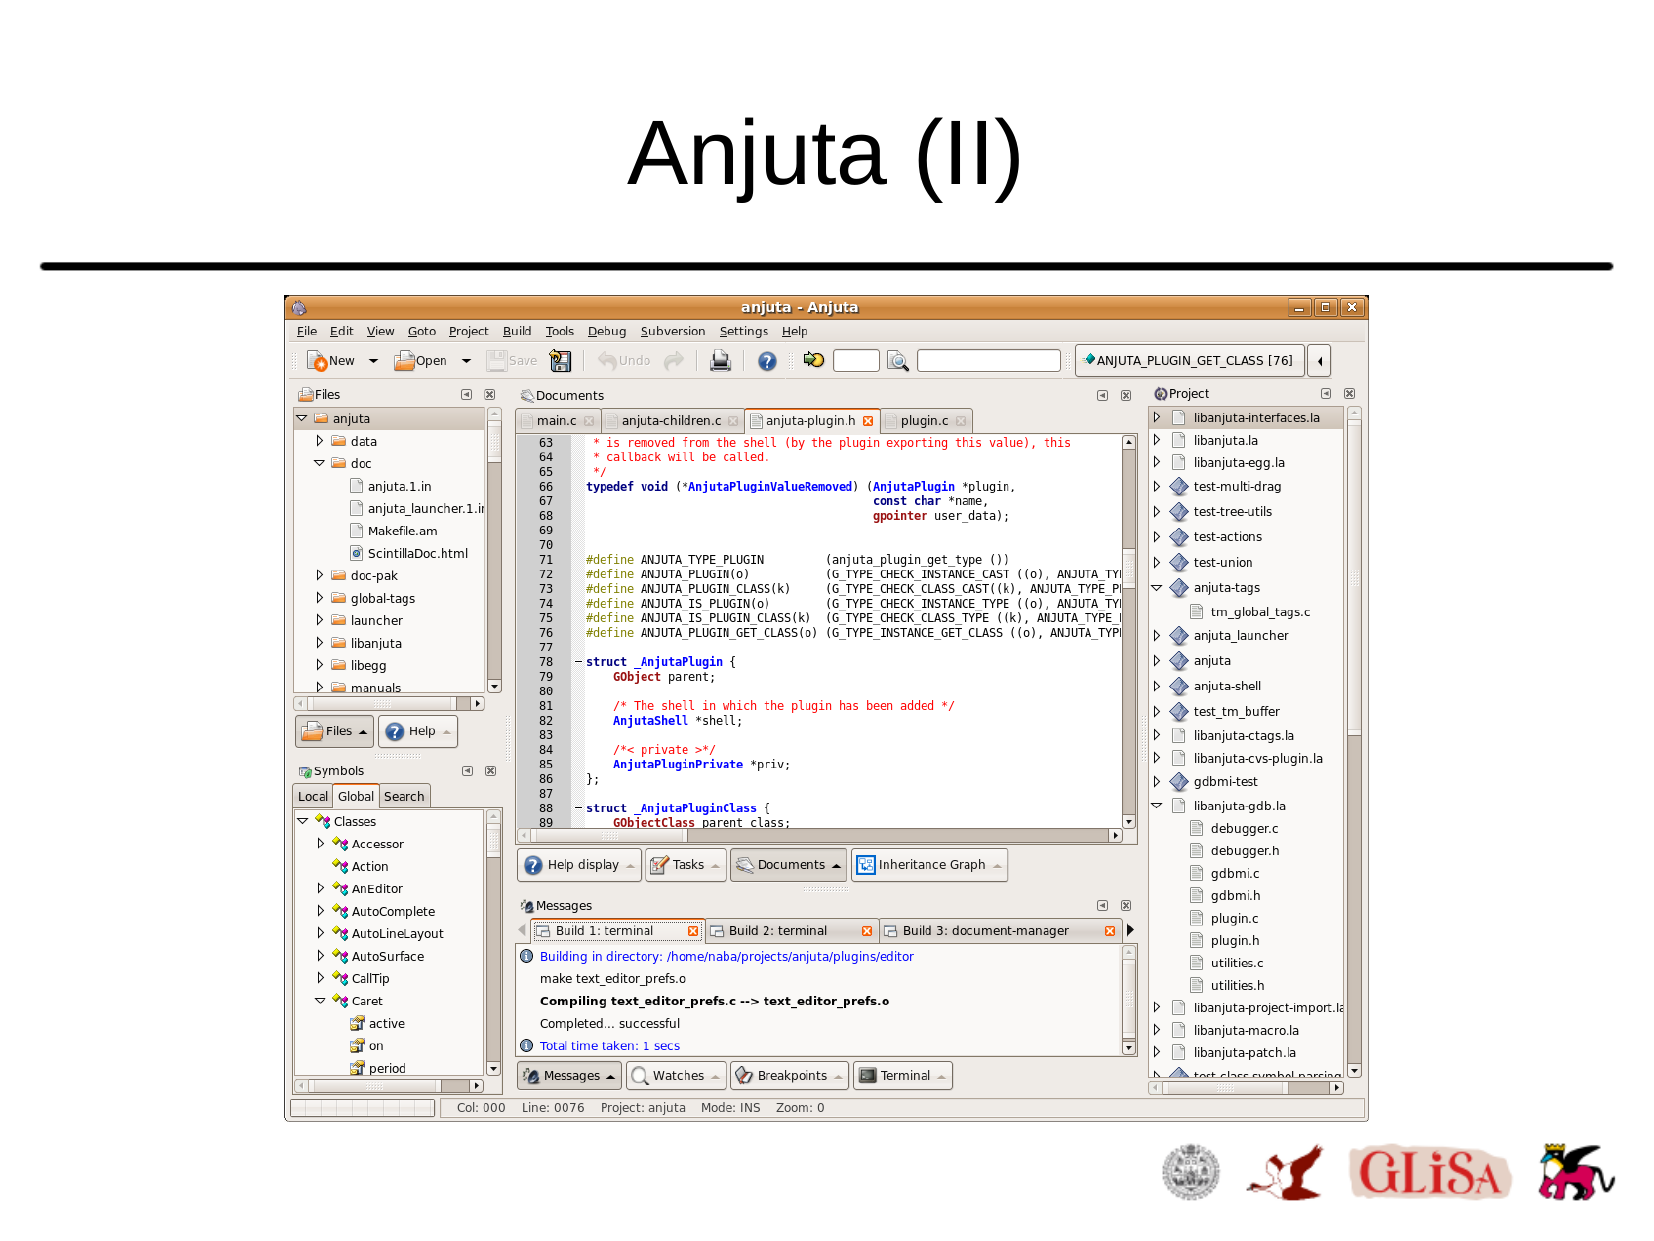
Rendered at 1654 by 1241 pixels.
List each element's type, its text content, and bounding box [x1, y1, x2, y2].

picture [0, 0, 1654, 1241]
title Anjuta (II) [82, 56, 1571, 250]
